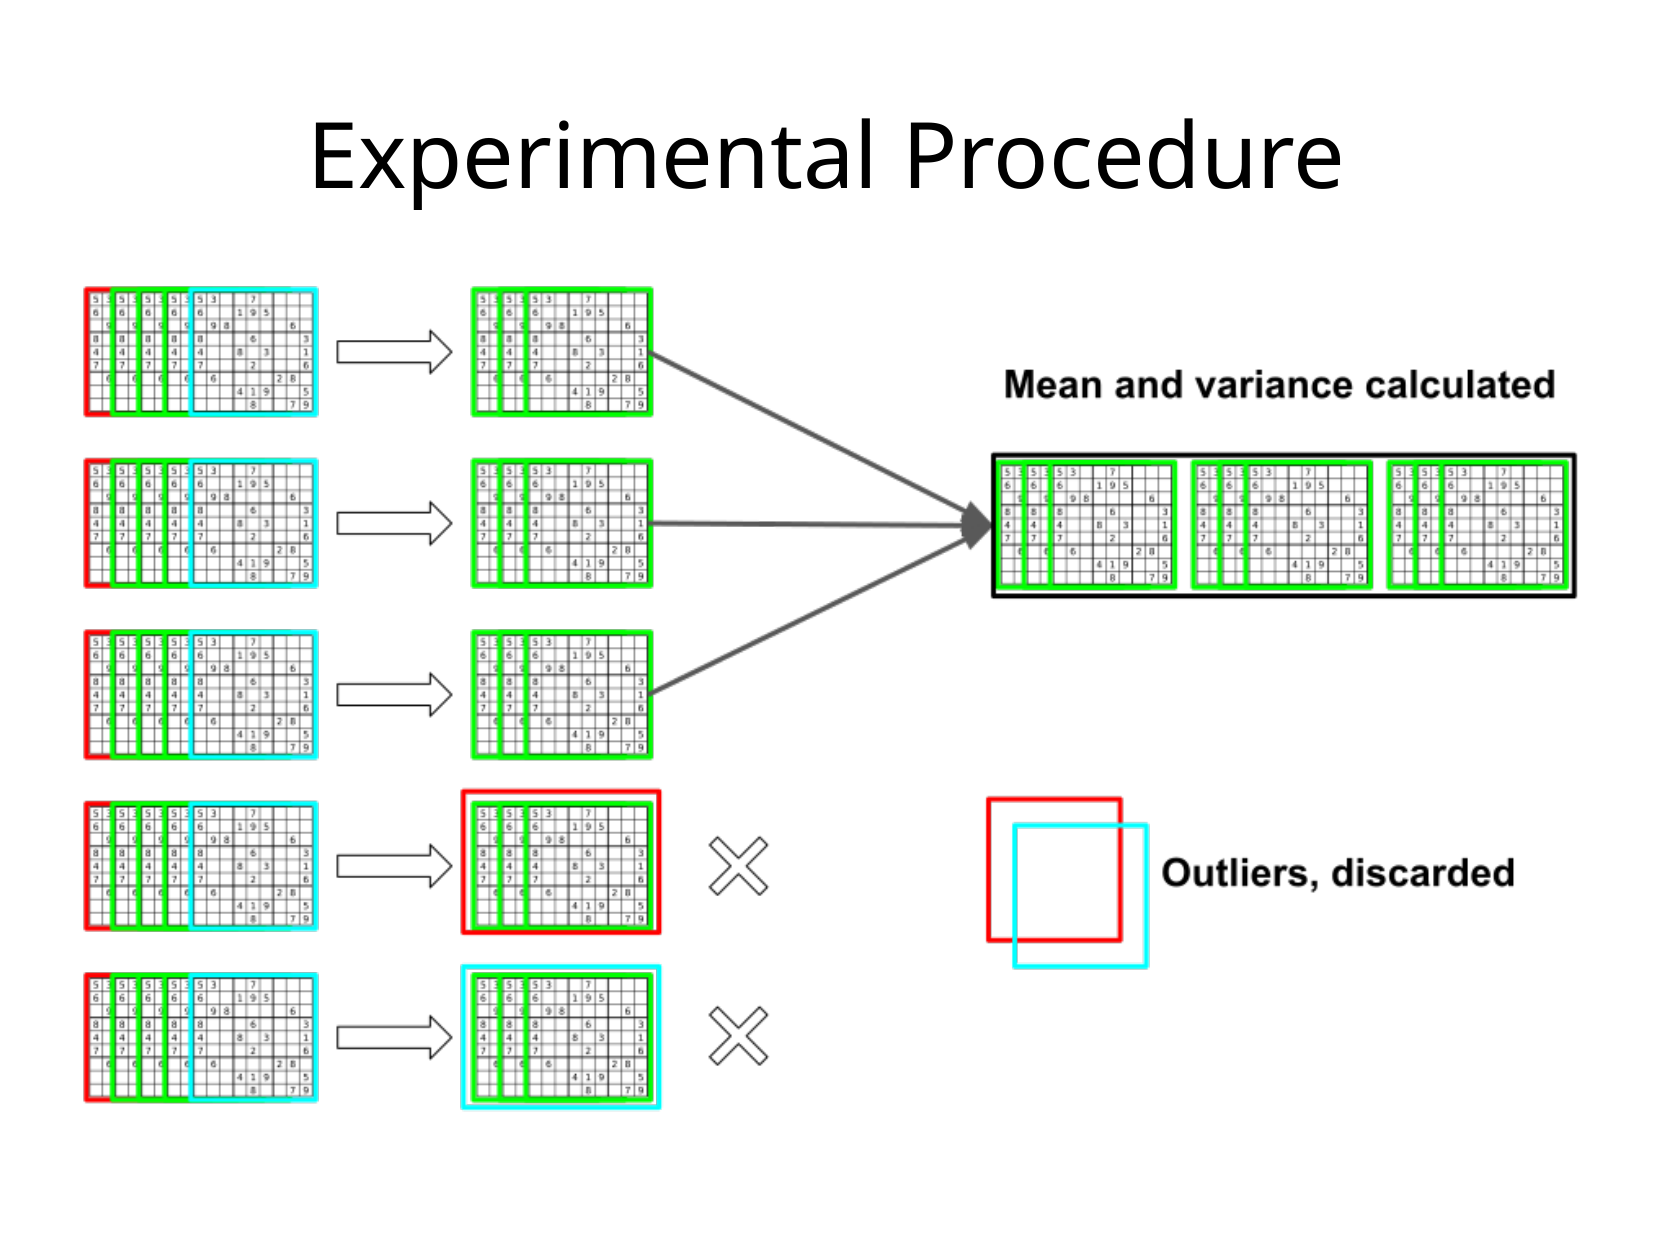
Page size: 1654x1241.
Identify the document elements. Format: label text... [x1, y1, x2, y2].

picture [43, 259, 1610, 1141]
title Experimental Procedure [82, 49, 1571, 257]
